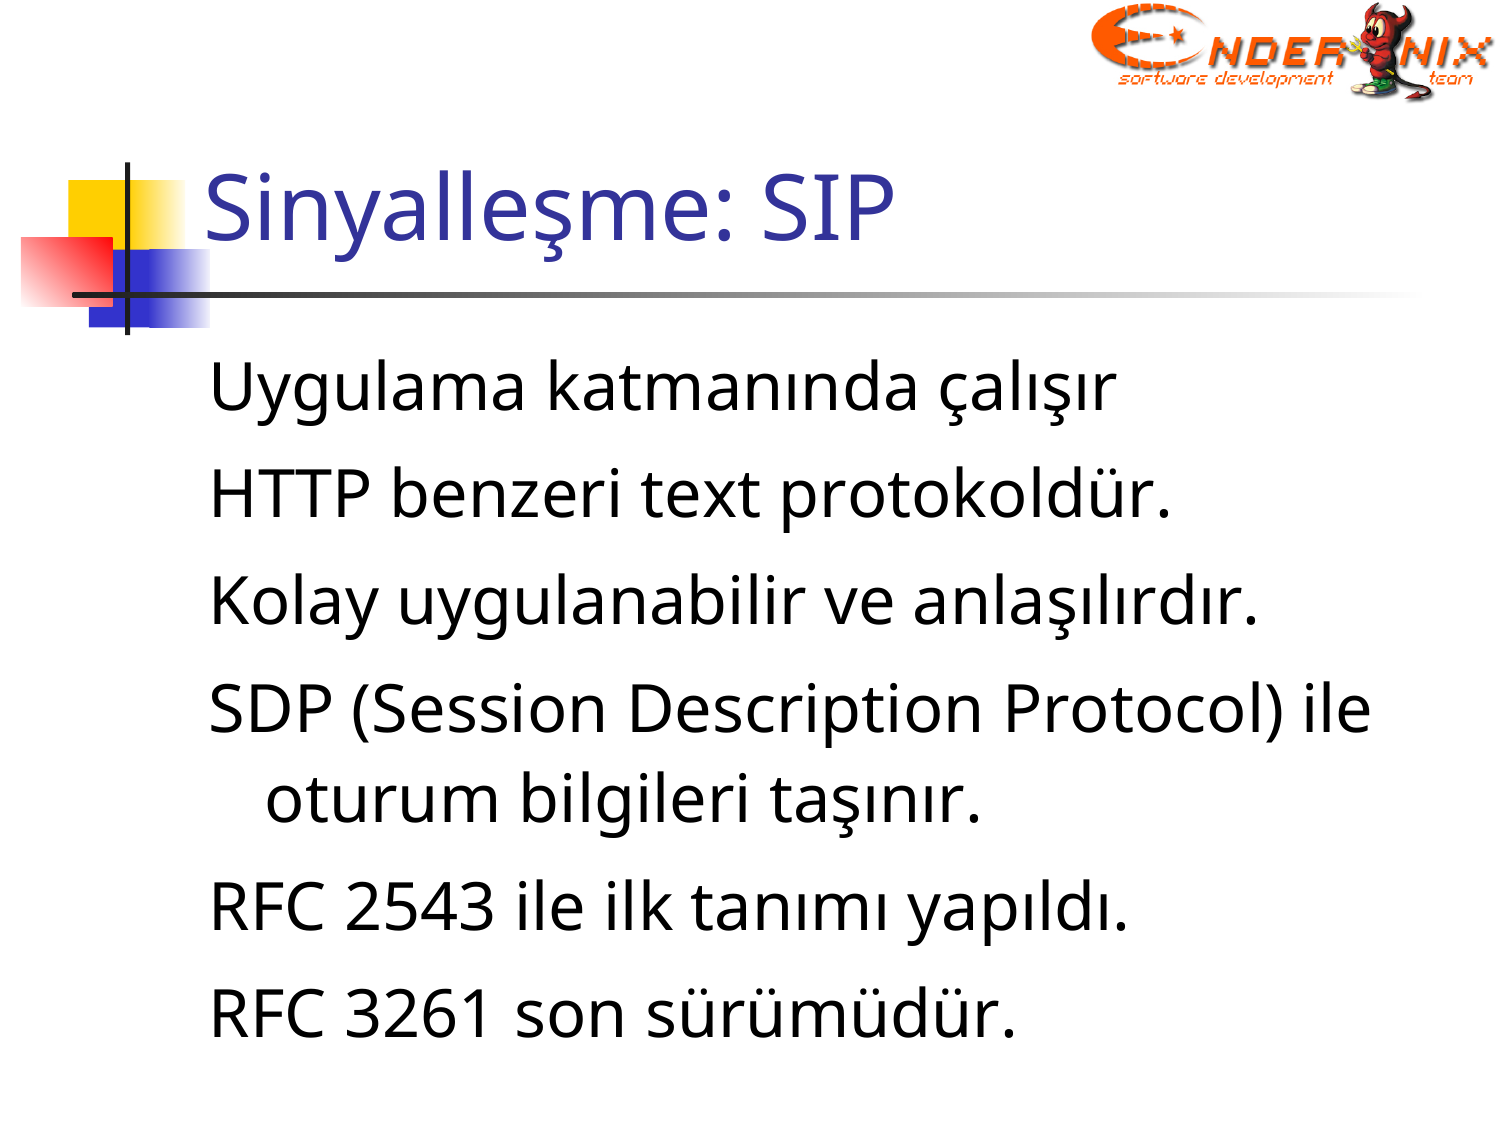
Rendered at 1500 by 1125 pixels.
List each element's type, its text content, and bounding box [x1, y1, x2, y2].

picture [1069, 0, 1500, 105]
list Uygulama katmanında çalışır HTTP benzeri text protokoldür. Kolay uygulanabilir ve anlaşılırdır. SDP (Session Description Protocol) ile oturum bilgileri taşınır. RFC 2543 ile ilk tanımı yapıldı. RFC 3261 son sürümüdür. [193, 331, 1469, 1007]
title Sinyalleşme: SIP [188, 35, 1468, 276]
